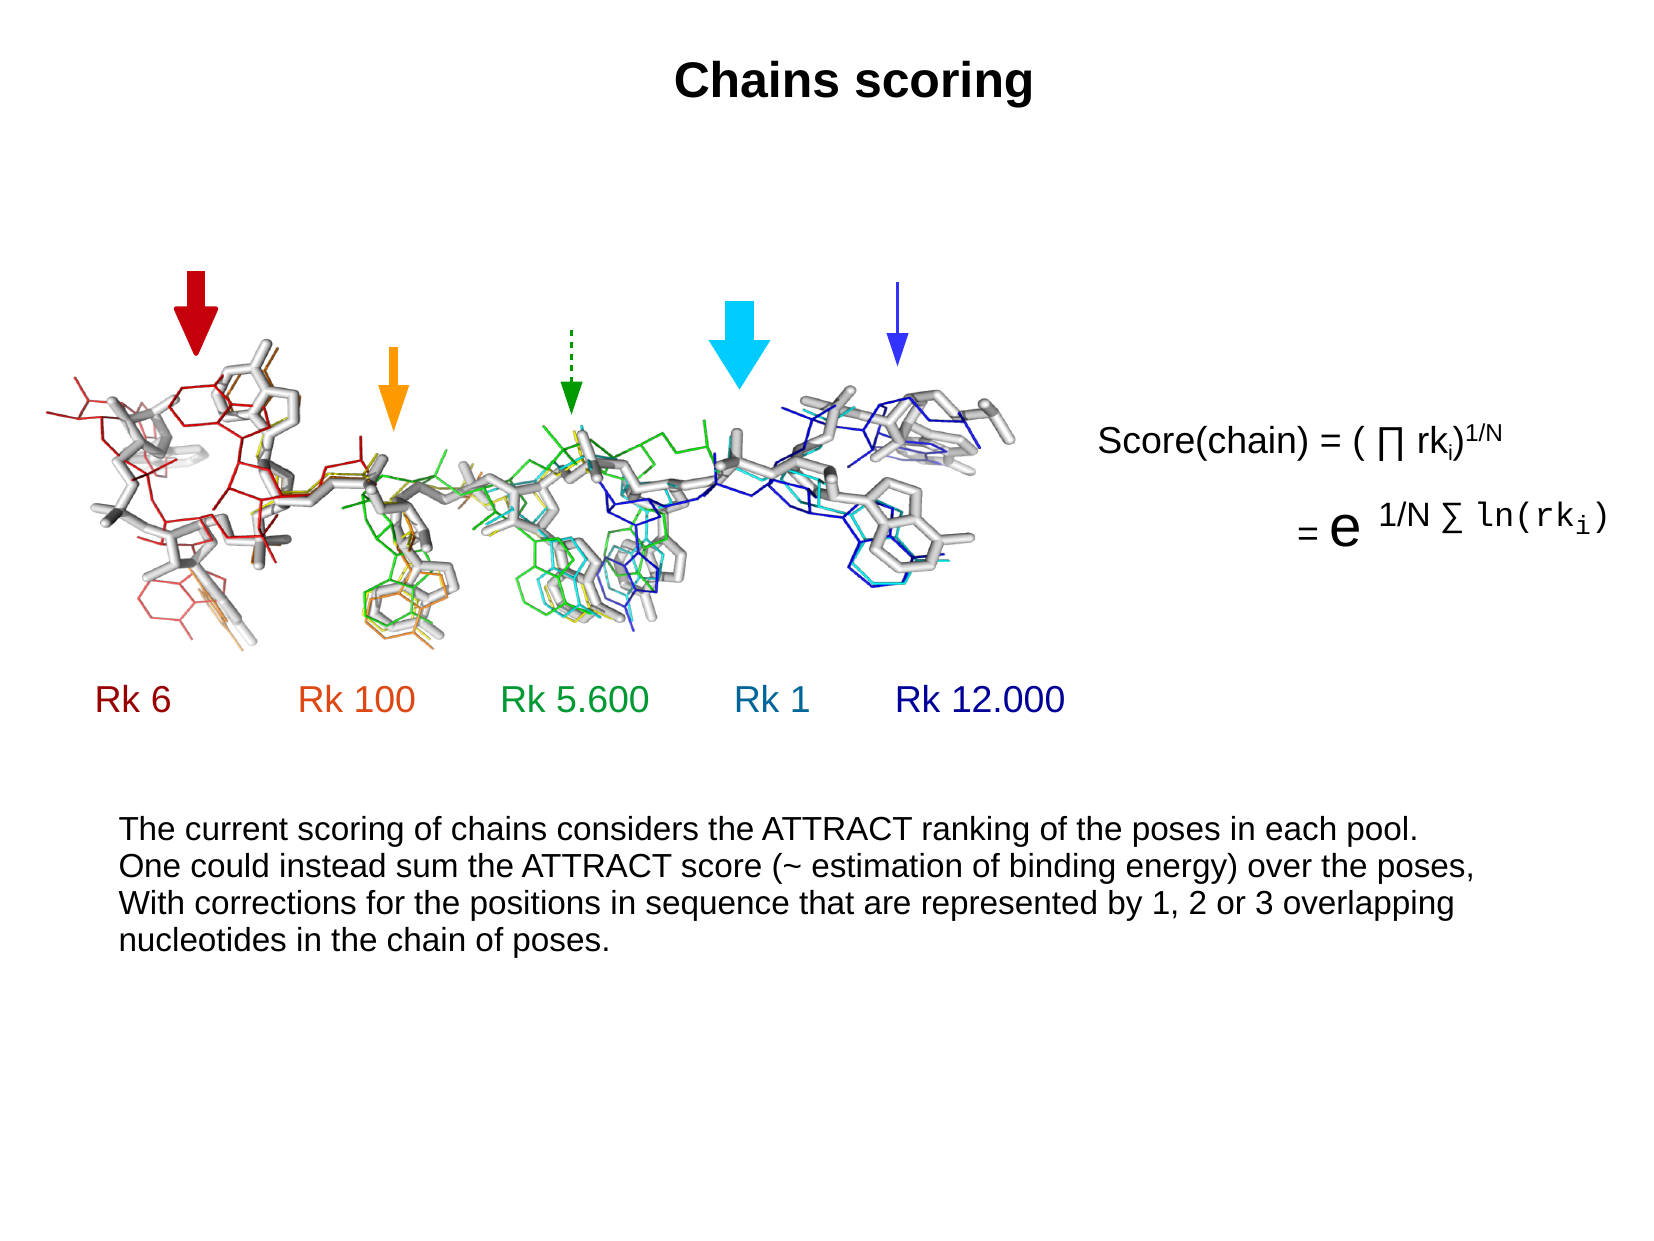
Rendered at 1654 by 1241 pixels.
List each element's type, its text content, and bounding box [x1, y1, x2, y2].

text_box The current scoring of chains considers the ATTRACT ranking of the poses in each pool. One could instead sum the ATTRACT score (~ estimation of binding energy) over the poses, With corrections for the positions in sequence that are represented by 1, 2 or 3 overlapping nucleotides in the chain of poses. [103, 803, 1522, 1004]
chart [547, 608, 558, 629]
text_box Rk 6 Rk 100 Rk 5.600 Rk 1 Rk 12.000 [239, 657, 1131, 741]
text_box Chains scoring [659, 44, 1067, 116]
picture [44, 322, 1017, 677]
text_box Score(chain) = ( ∏ rki)1/N = e 1/N ∑ ln(rki) [1082, 411, 1654, 588]
